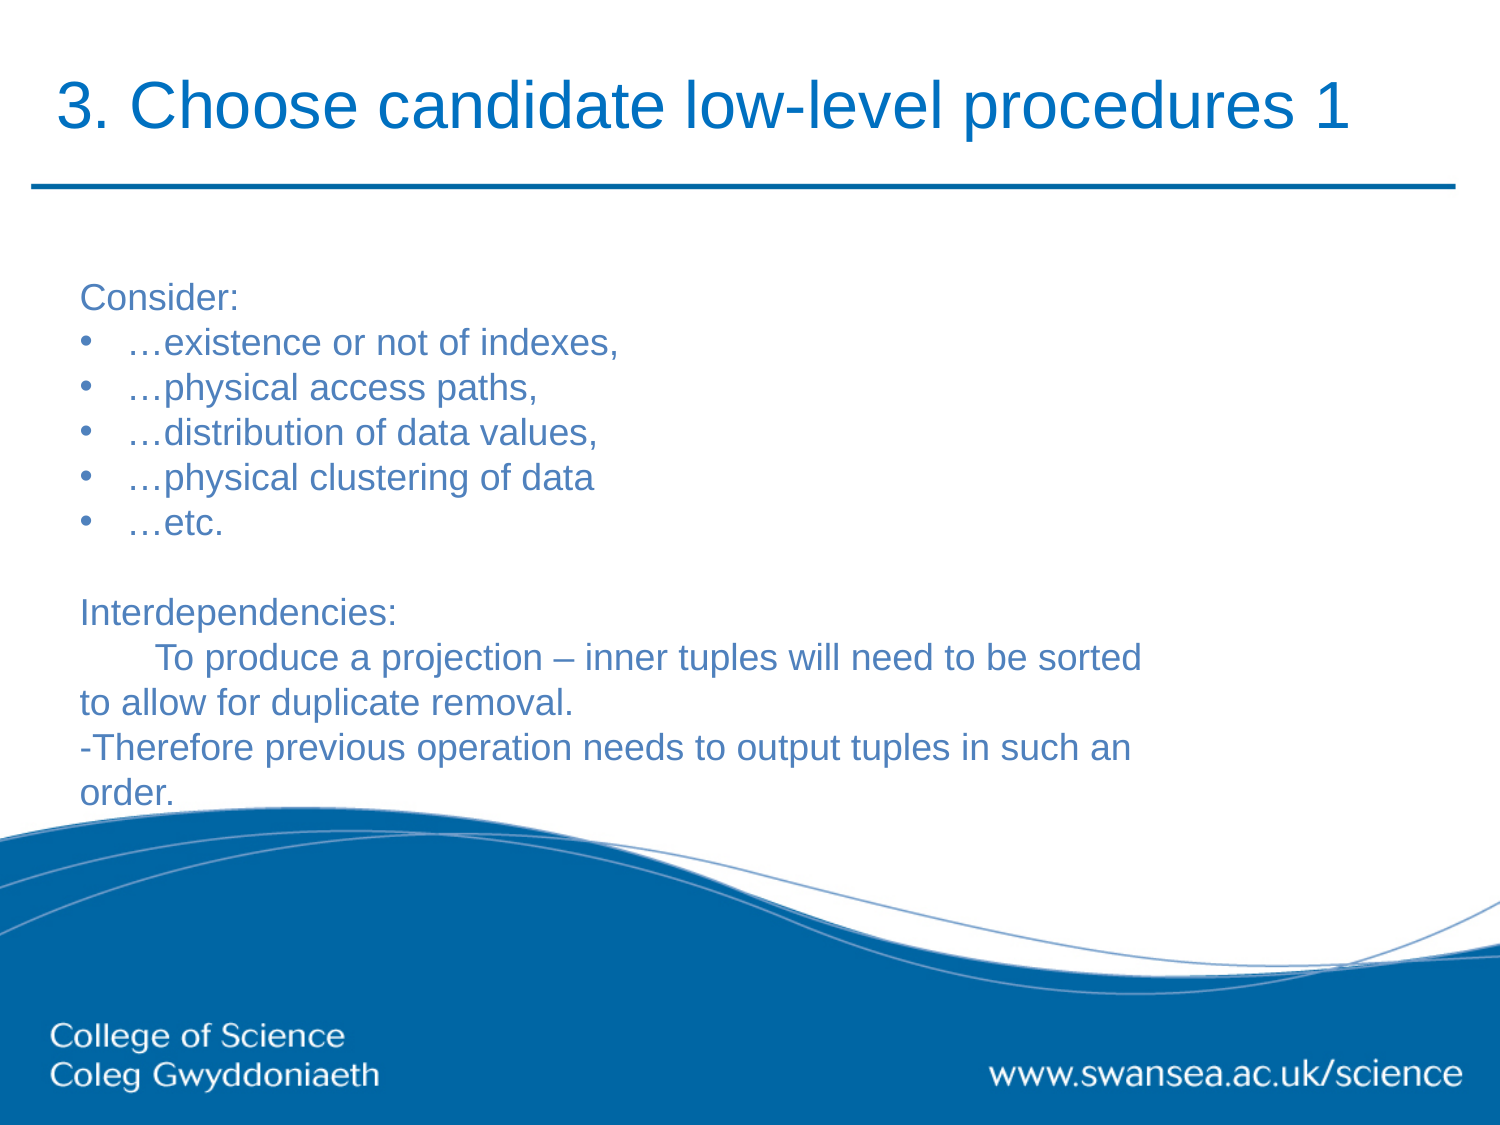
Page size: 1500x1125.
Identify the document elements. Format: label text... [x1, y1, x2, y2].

text_box Consider: …existence or not of indexes, …physical access paths, …distribution of data values, …physical clustering of data …etc. Interdependencies: To produce a projection – inner tuples will need to be sorted to allow for duplicate removal. -Therefore previous operation needs to output tuples in such an order. [64, 265, 1187, 821]
text_box 3. Choose candidate low-level procedures 1 [41, 54, 1424, 150]
picture [0, 0, 1500, 1125]
